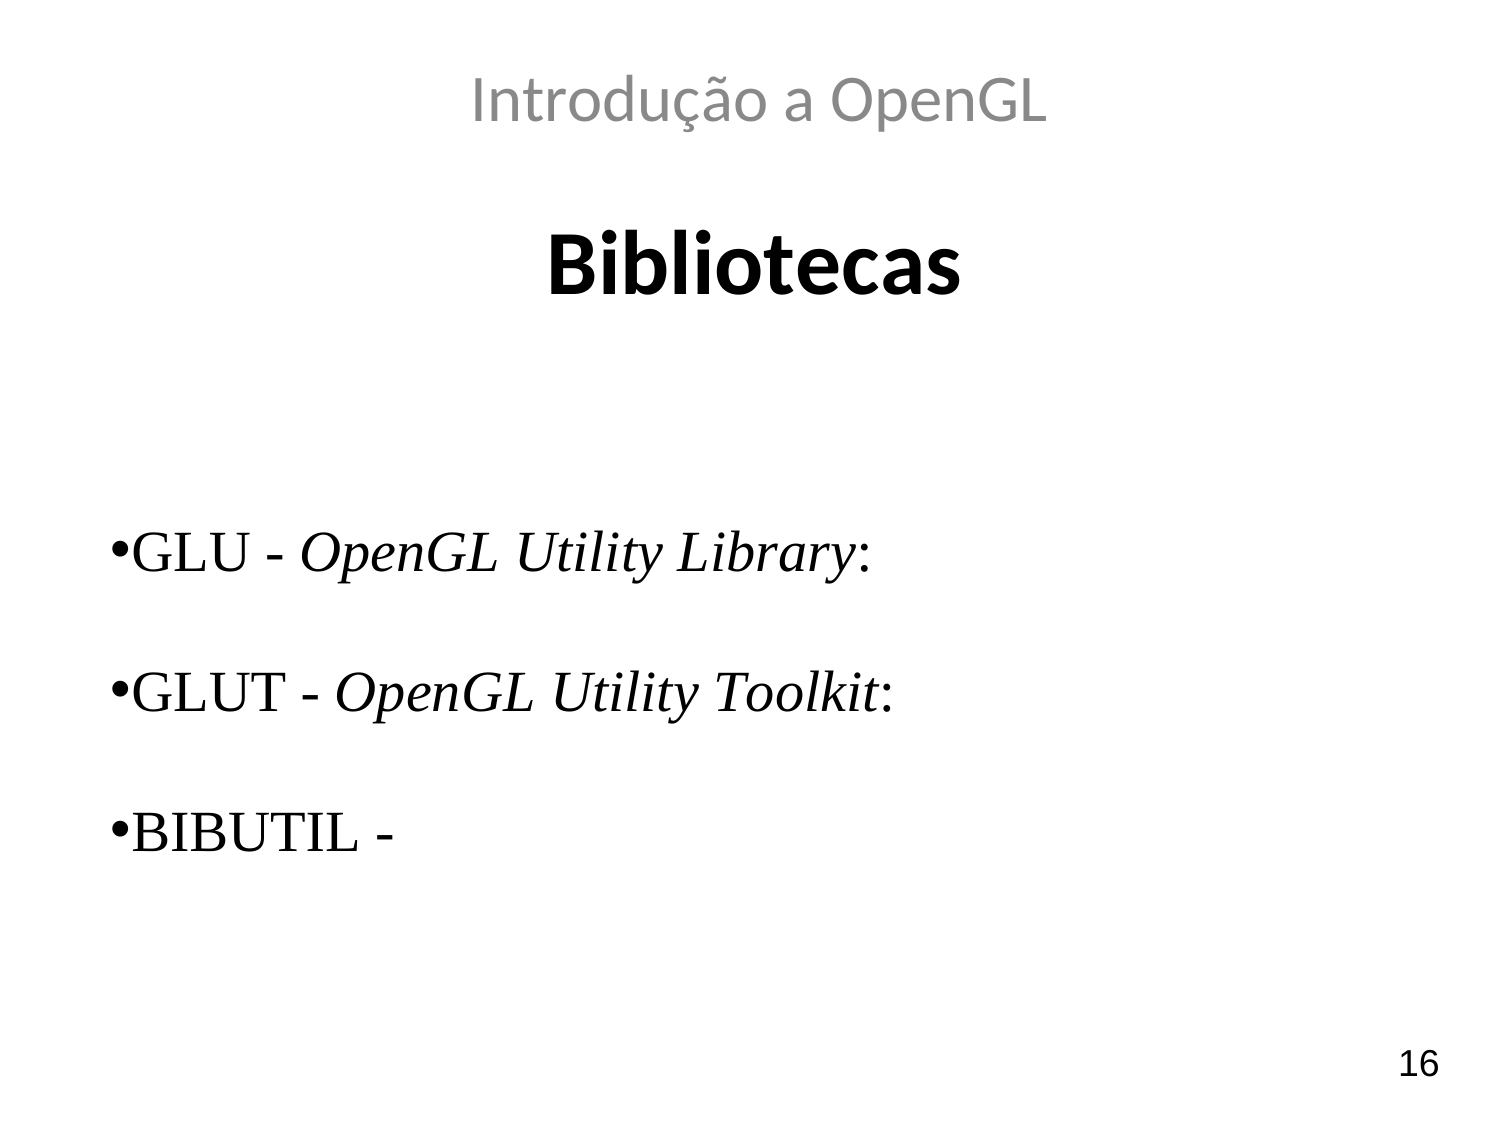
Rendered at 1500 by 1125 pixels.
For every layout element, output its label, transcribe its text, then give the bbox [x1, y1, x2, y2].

text_box Introdução a OpenGL [234, 46, 1285, 188]
title Bibliotecas [117, 175, 1393, 340]
text_box GLU - OpenGL Utility Library: GLUT - OpenGL Utility Toolkit: BIBUTIL - [96, 567, 1442, 809]
text_box 16 [1383, 1031, 1455, 1092]
